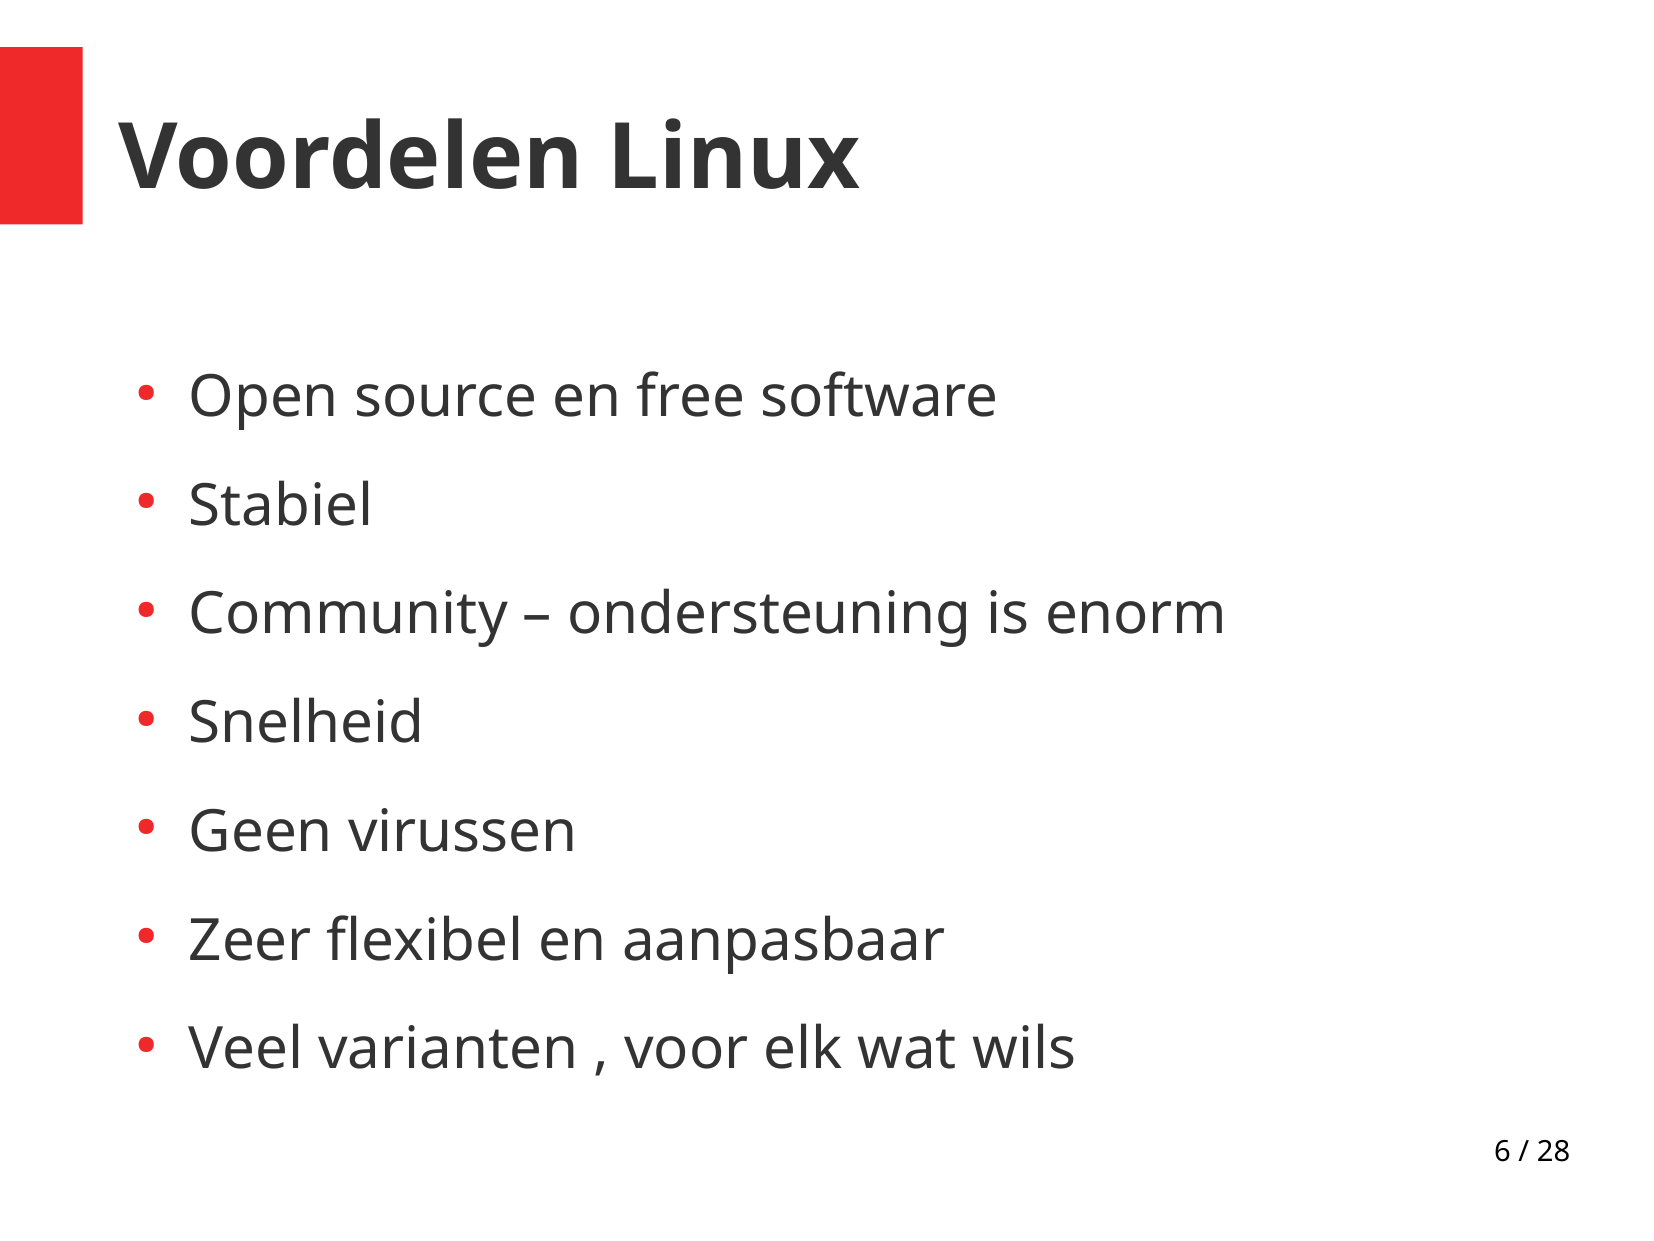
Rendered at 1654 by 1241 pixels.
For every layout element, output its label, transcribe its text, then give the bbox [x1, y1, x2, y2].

title Voordelen Linux [118, 49, 1571, 257]
list Open source en free software Stabiel Community – ondersteuning is enorm Snelheid Geen virussen Zeer flexibel en aanpasbaar Veel varianten , voor elk wat wils [118, 354, 1535, 1074]
